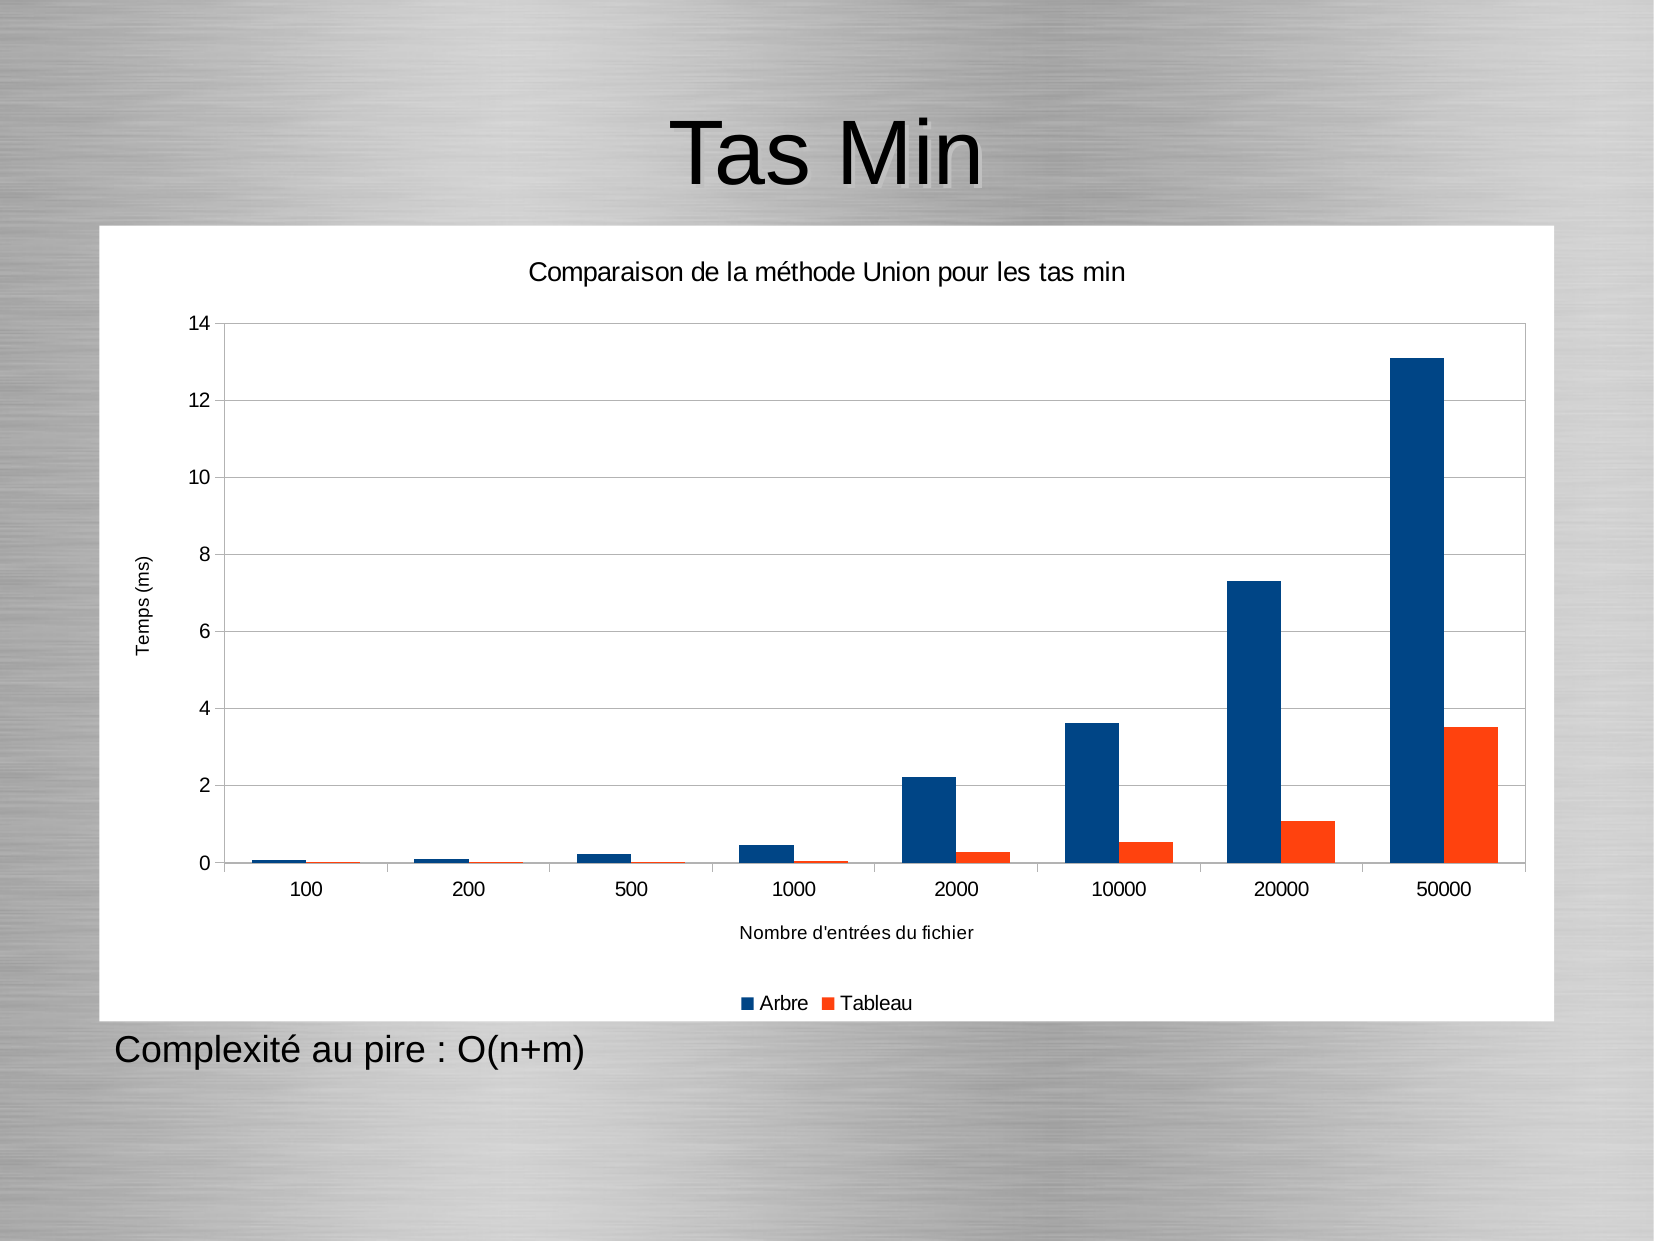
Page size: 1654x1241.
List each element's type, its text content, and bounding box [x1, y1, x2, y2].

chart [99, 225, 1555, 1022]
text_box Complexité au pire : O(n+m) [99, 1022, 1418, 1079]
title Tas Min [82, 49, 1571, 257]
picture [0, 0, 1654, 1241]
